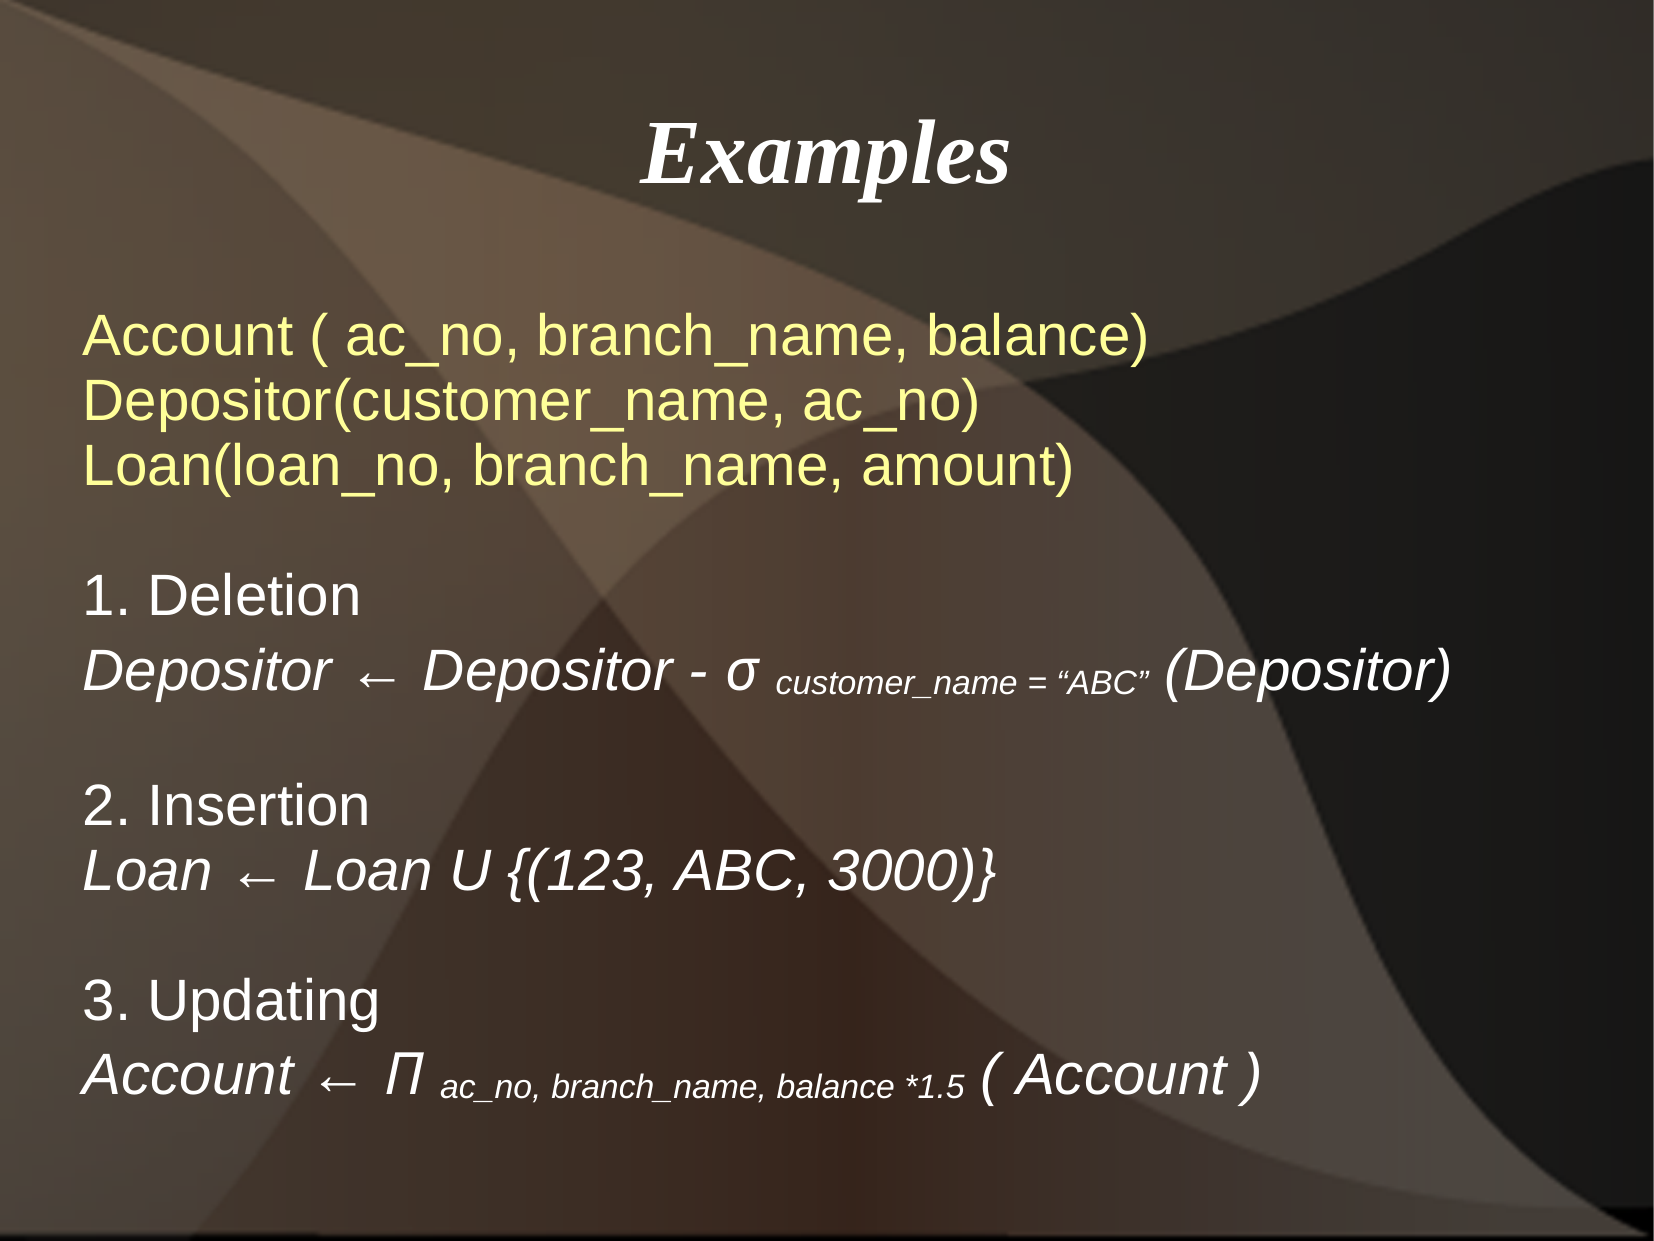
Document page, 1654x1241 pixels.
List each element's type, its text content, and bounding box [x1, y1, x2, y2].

picture [0, 0, 1654, 1241]
title Examples [82, 56, 1571, 250]
subtitle Account ( ac_no, branch_name, balance) Depositor(customer_name, ac_no) Loan(loan_no, branch_name, amount) 1. Deletion Depositor ← Depositor - σ customer_name = “ABC” (Depositor) 2. Insertion Loan ← Loan U {(123, ABC, 3000)} 3. Updating Account ← Π ac_no, branch_name, balance *1.5 ( Account ) [82, 288, 1571, 1127]
